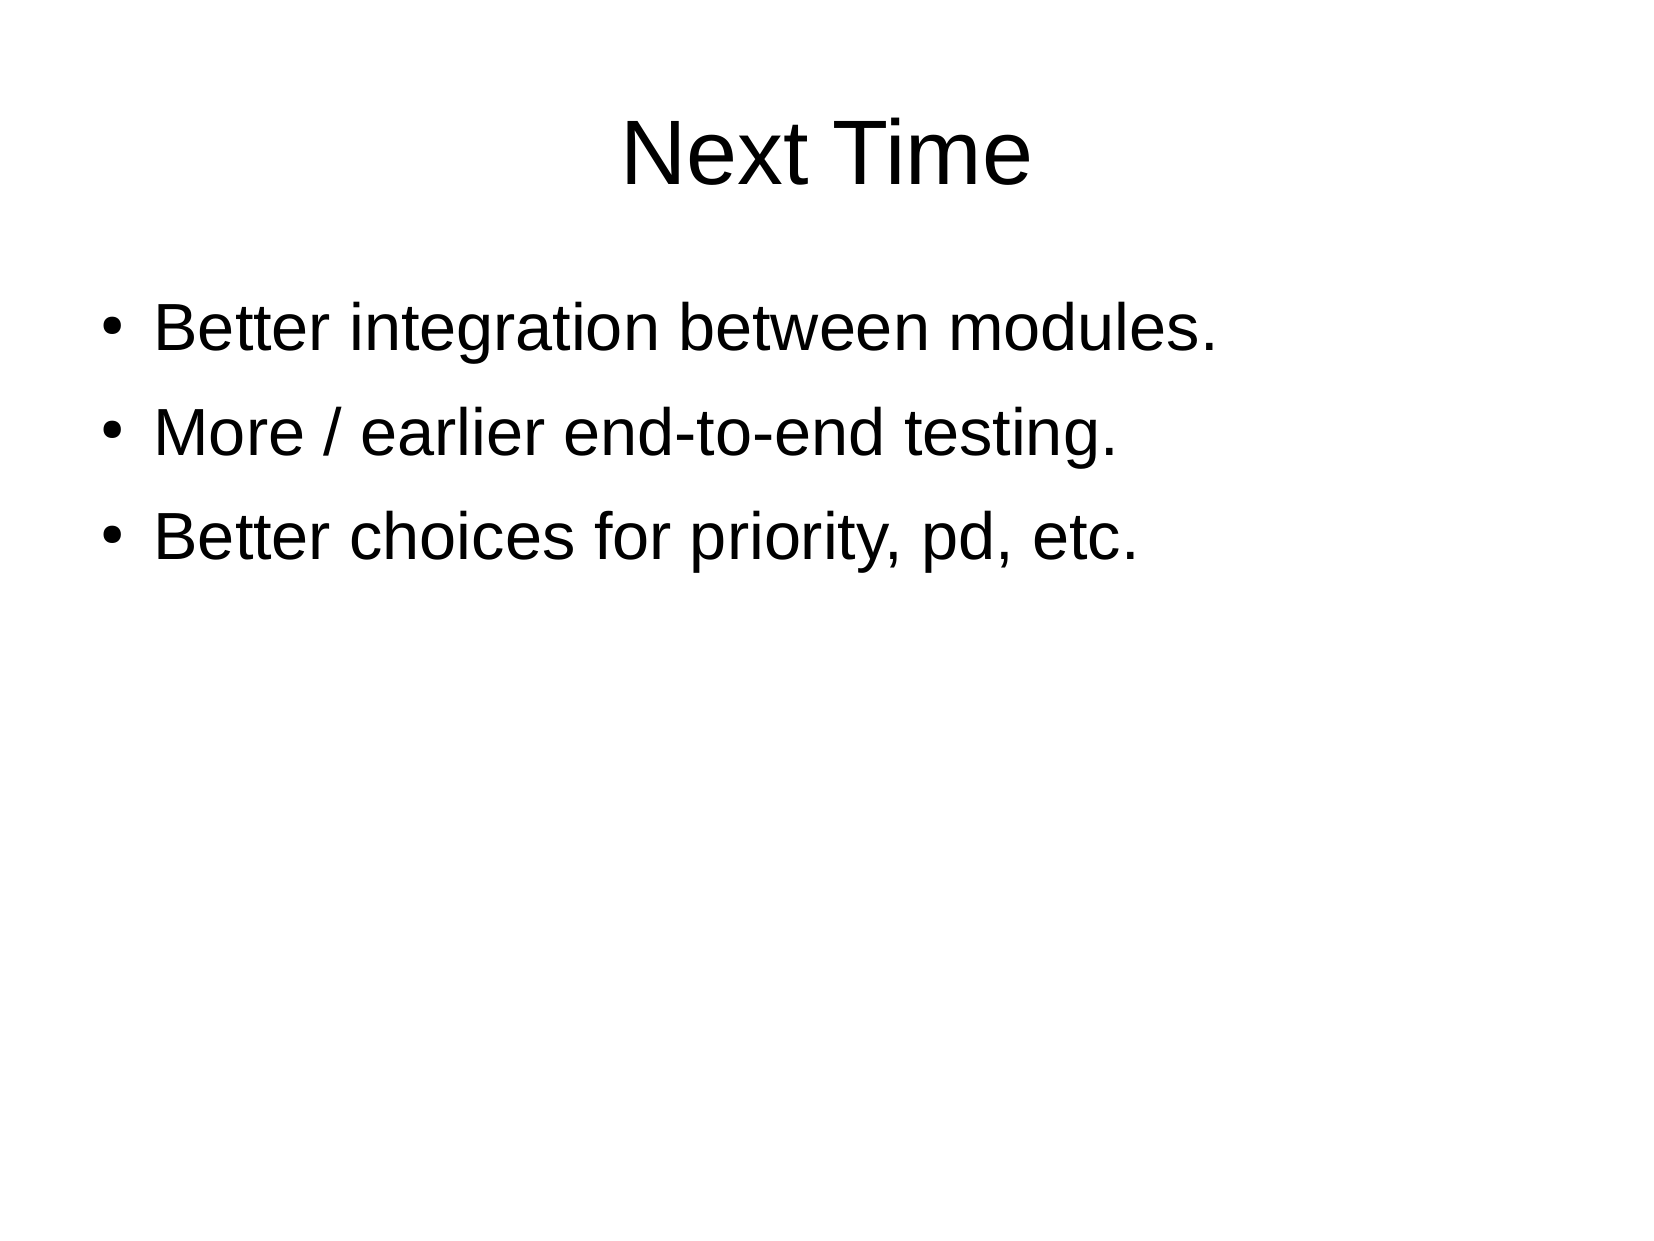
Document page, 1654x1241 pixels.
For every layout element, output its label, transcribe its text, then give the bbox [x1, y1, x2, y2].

list Better integration between modules. More / earlier end-to-end testing. Better choices for priority, pd, etc. [82, 290, 1571, 1109]
title Next Time [82, 56, 1571, 250]
